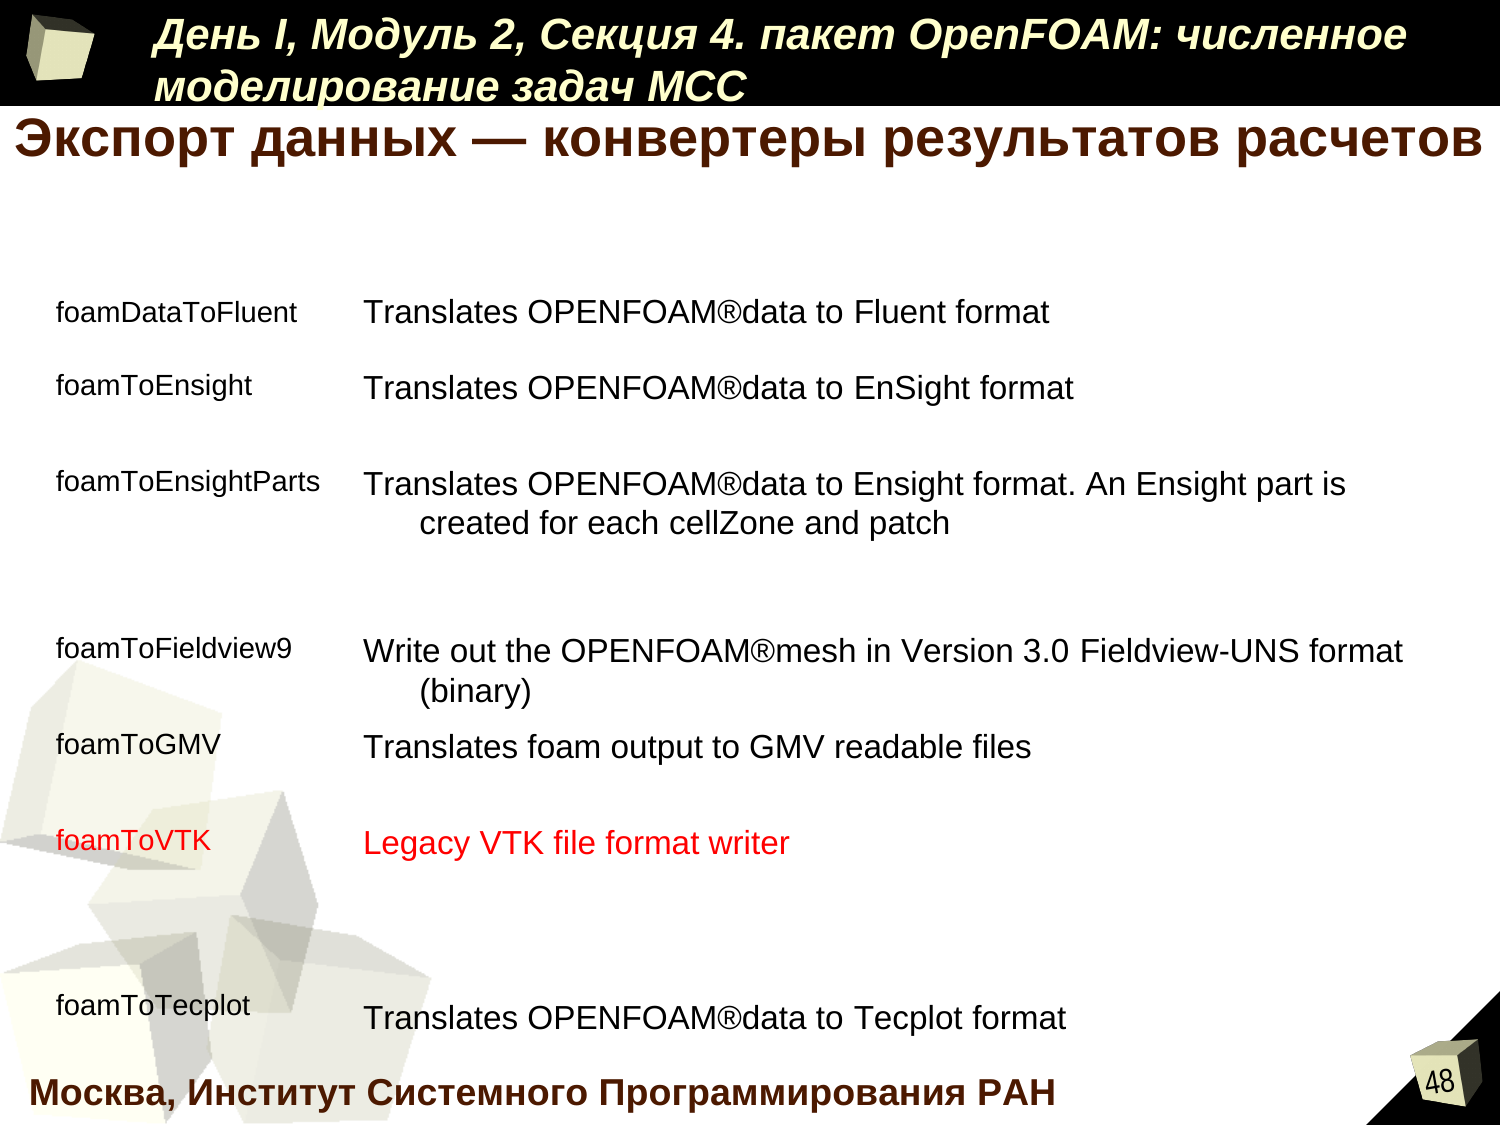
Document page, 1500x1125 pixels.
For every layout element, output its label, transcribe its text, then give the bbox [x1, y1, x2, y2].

table_header foamDataToFluent [41, 262, 348, 358]
table_cell Translates OPENFOAM®data to EnSight format [348, 358, 1471, 454]
table_cell Write out the OPENFOAM®mesh in Version 3.0 Fieldview-UNS format (binary) [348, 622, 1471, 717]
text_box Экспорт данных — конвертеры результатов расчетов [0, 94, 1500, 175]
picture [423, 1088, 433, 1102]
table_cell Translates OPENFOAM®data to Tecplot format [348, 909, 1471, 1044]
table_cell foamToGMV [41, 717, 348, 813]
table_cell Translates foam output to GMV readable files [348, 717, 1471, 813]
table_cell Legacy VTK file format writer [348, 813, 1471, 909]
table_cell foamToEnsightParts [41, 454, 348, 622]
table_cell Translates OPENFOAM®data to Ensight format. An Ensight part is created for each cellZone and patch [348, 454, 1471, 622]
picture [0, 659, 433, 1125]
table_cell foamToTecplot [41, 909, 348, 1044]
table_header Translates OPENFOAM®data to Fluent format [348, 262, 1471, 358]
table_cell foamToVTK [41, 813, 348, 909]
table_cell foamToEnsight [41, 358, 348, 454]
table_cell foamToFieldview9 [41, 622, 348, 717]
